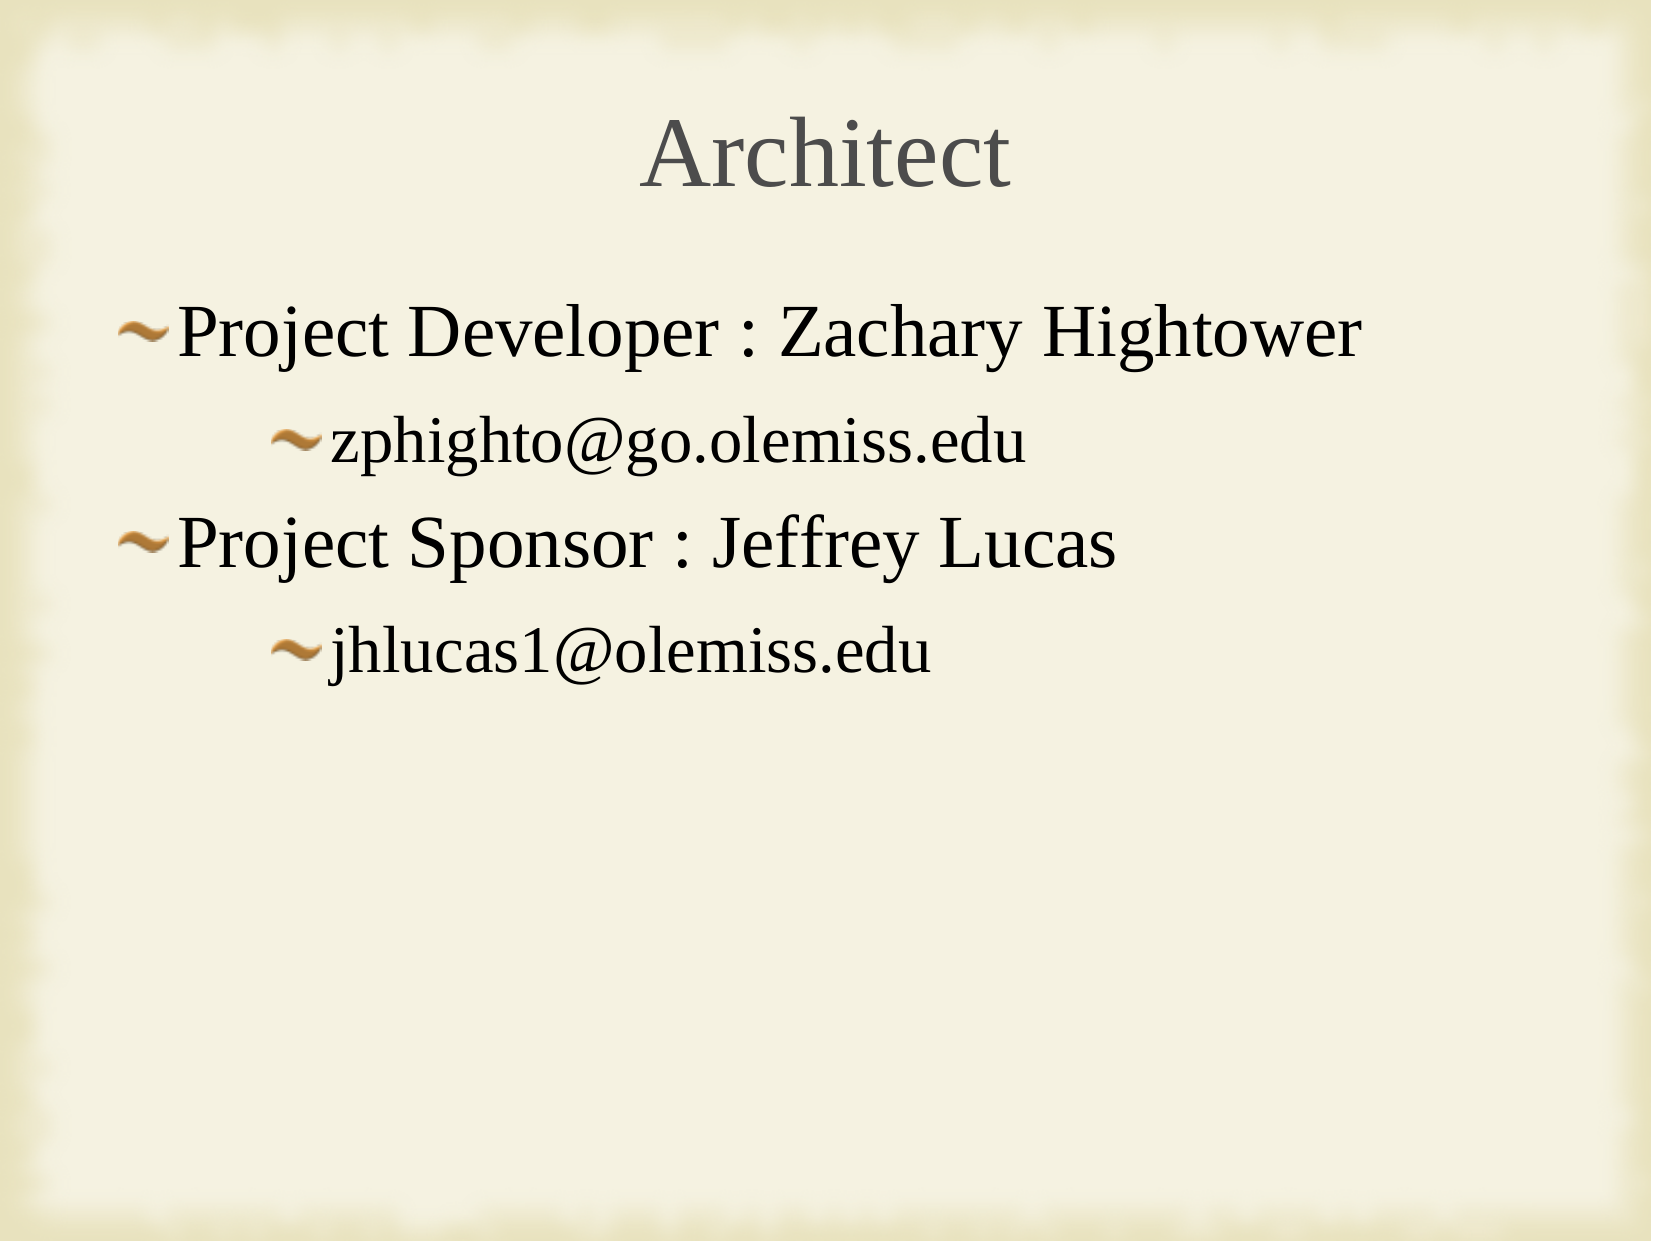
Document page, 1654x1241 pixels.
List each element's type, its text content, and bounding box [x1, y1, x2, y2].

list Project Developer : Zachary Hightower zphighto@go.olemiss.edu Project Sponsor : Jeffrey Lucas jhlucas1@olemiss.edu [82, 290, 1571, 1163]
picture [0, 0, 1651, 1241]
title Architect [82, 49, 1571, 257]
